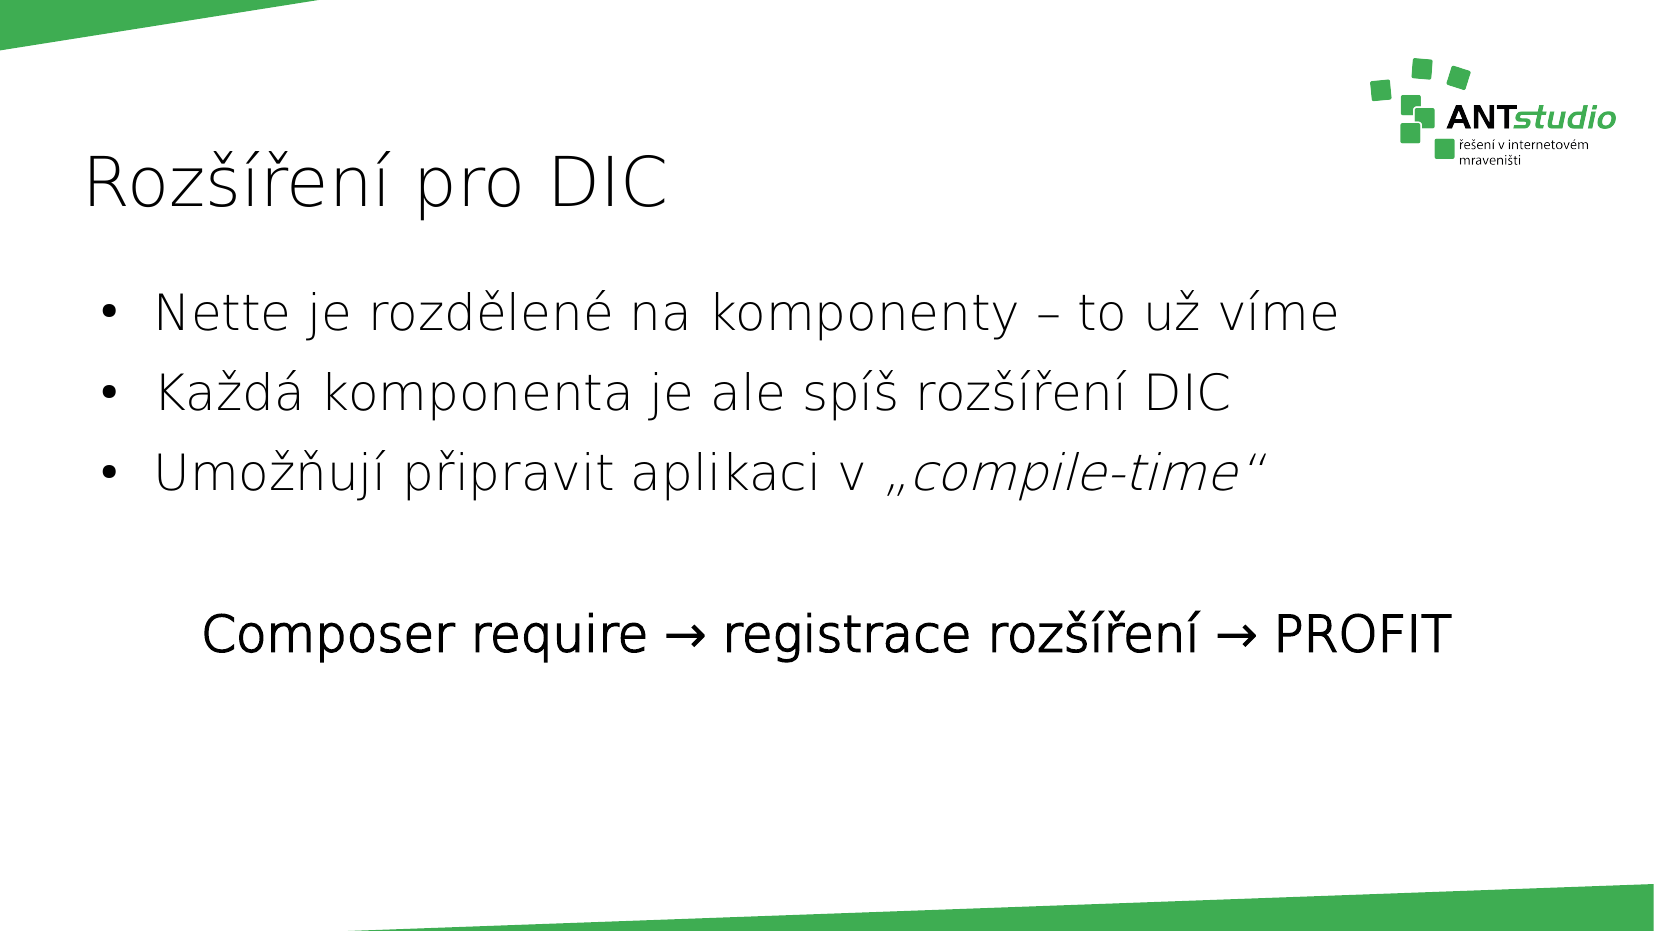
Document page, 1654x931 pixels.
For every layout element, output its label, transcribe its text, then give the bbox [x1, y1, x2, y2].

title Rozšíření pro DIC [82, 104, 1571, 260]
list Nette je rozdělené na komponenty – to už víme Každá komponenta je ale spíš rozšíření DIC Umožňují připravit aplikaci v „compile-time“ Composer require → registrace rozšíření → PROFIT [82, 283, 1571, 847]
picture [1370, 58, 1616, 165]
